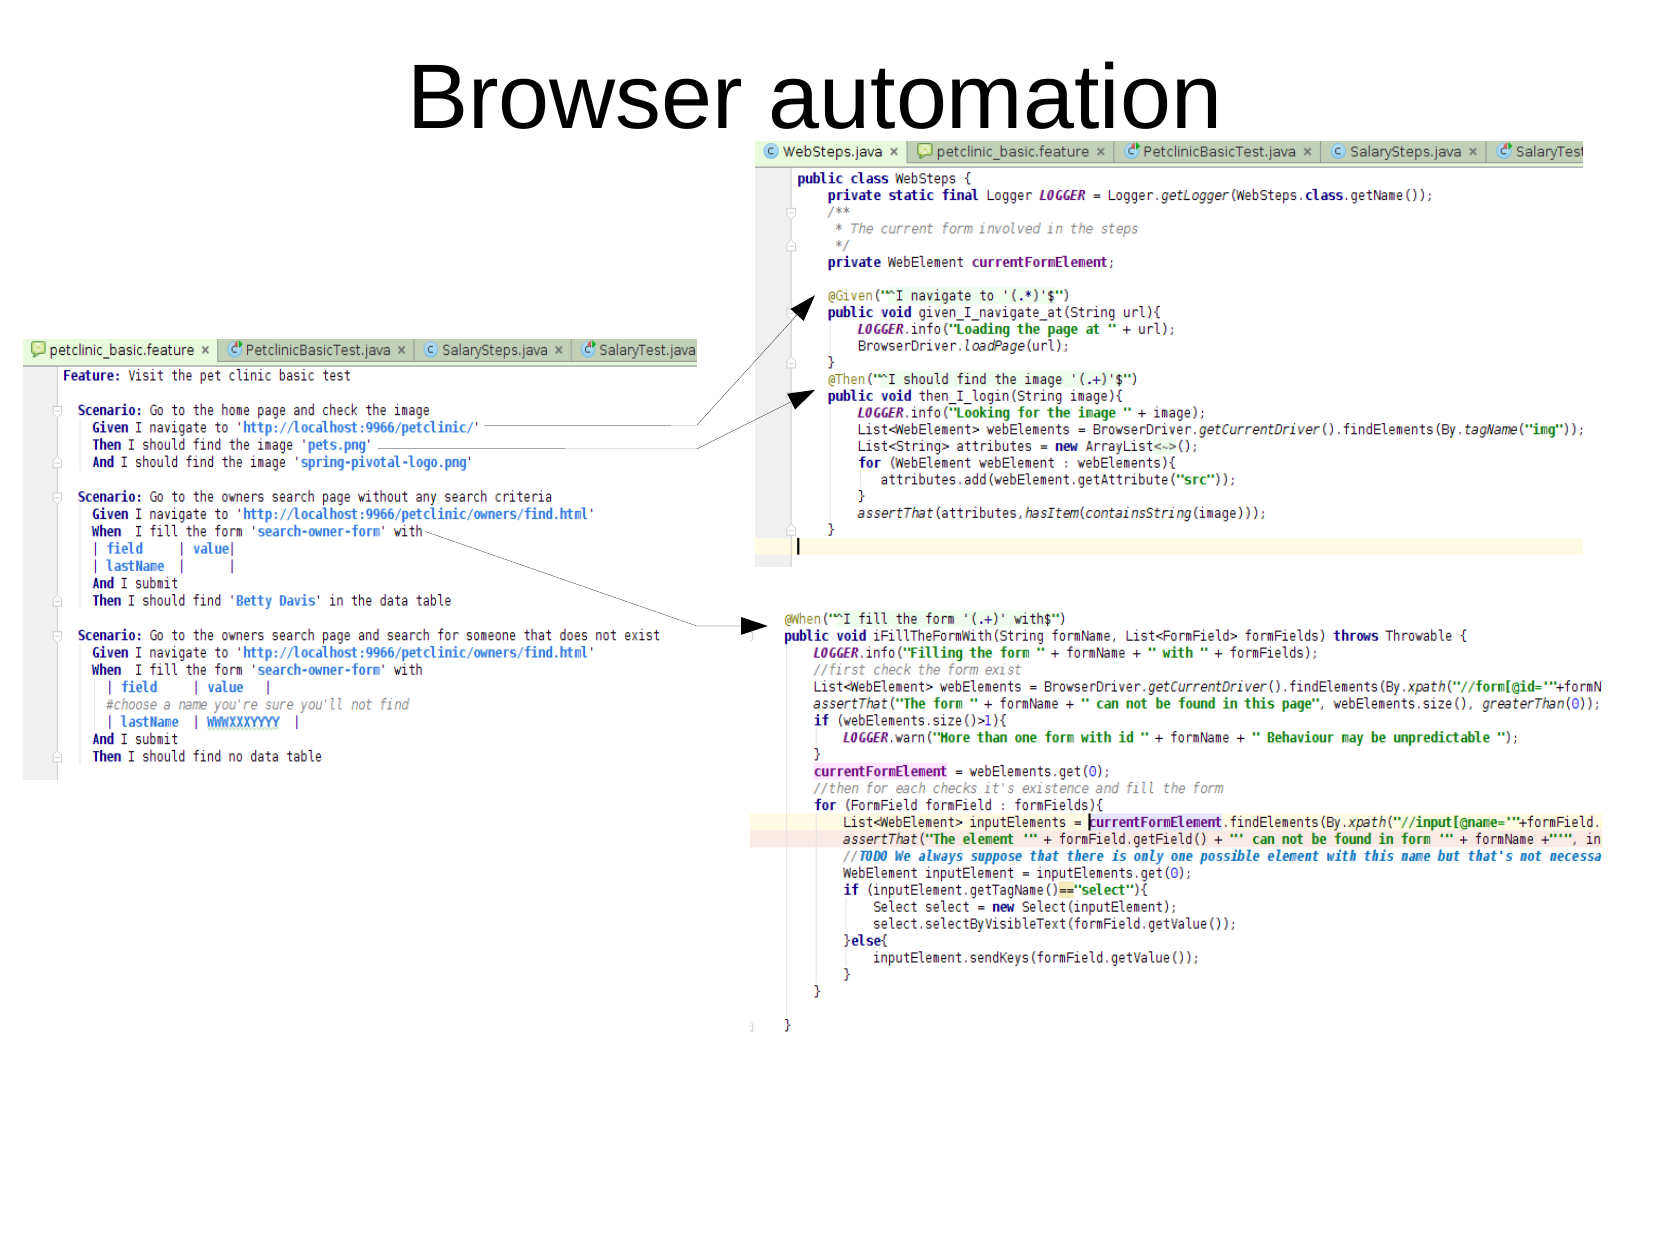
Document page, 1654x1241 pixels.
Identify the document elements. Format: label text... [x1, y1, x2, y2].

picture [750, 590, 1602, 1036]
picture [23, 339, 697, 780]
title Browser automation [70, 0, 1560, 201]
picture [755, 141, 1583, 567]
